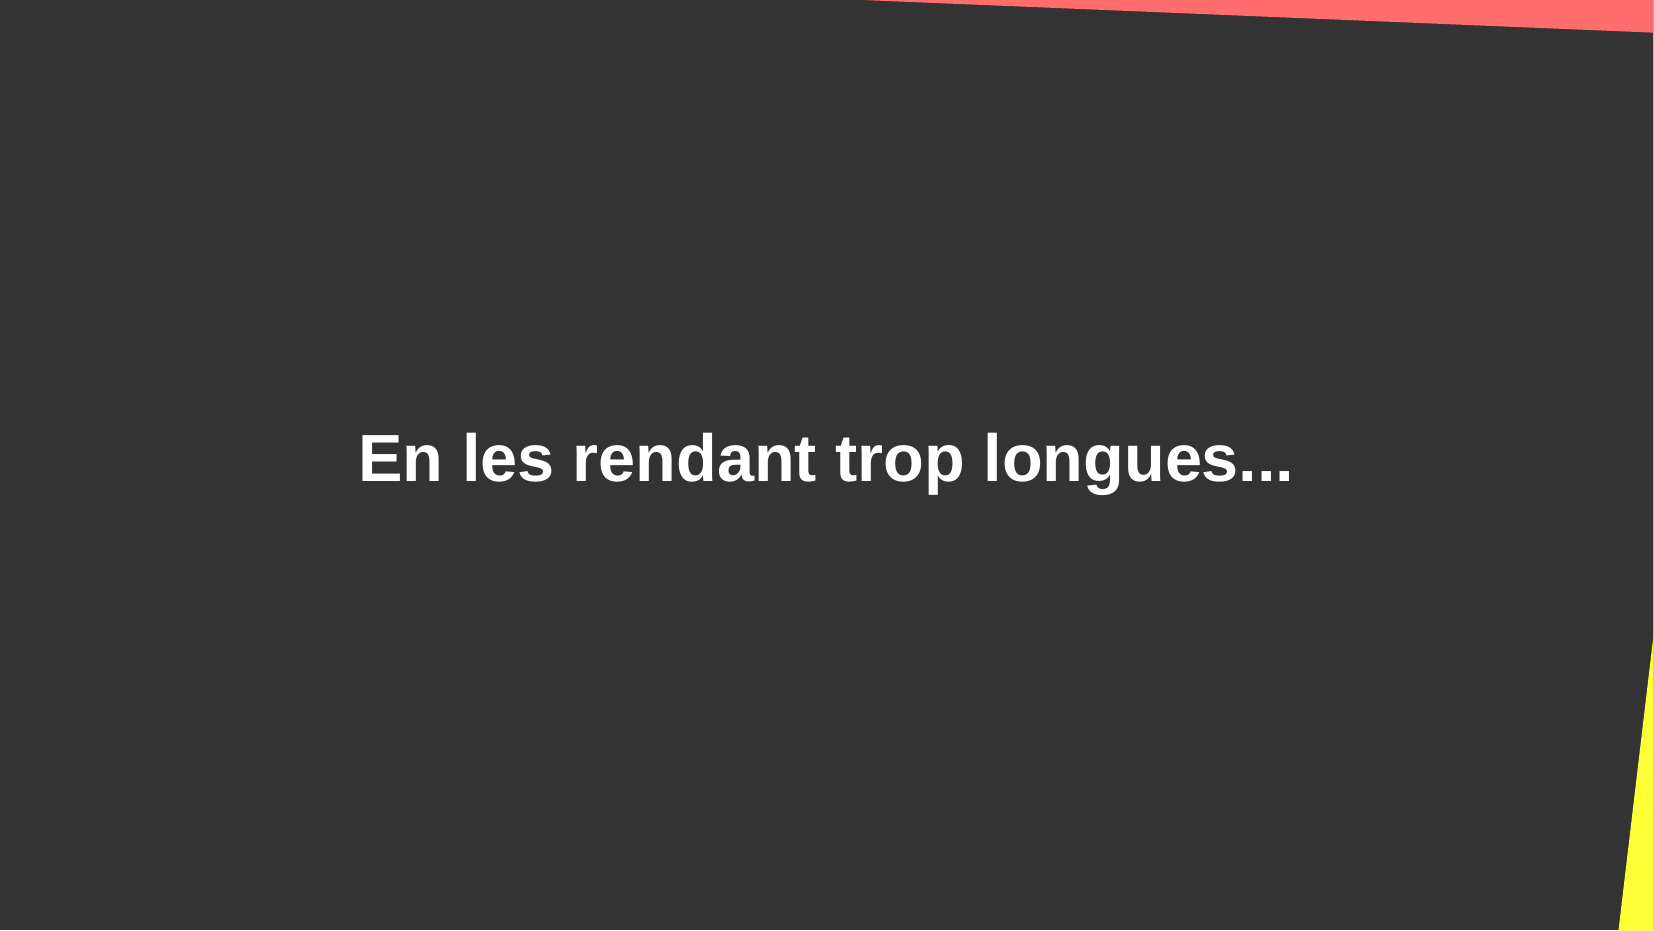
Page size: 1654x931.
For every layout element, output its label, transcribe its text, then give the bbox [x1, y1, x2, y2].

title En les rendant trop longues... [31, 420, 1622, 510]
text_box [862, 0, 1654, 33]
text_box [1618, 631, 1654, 931]
